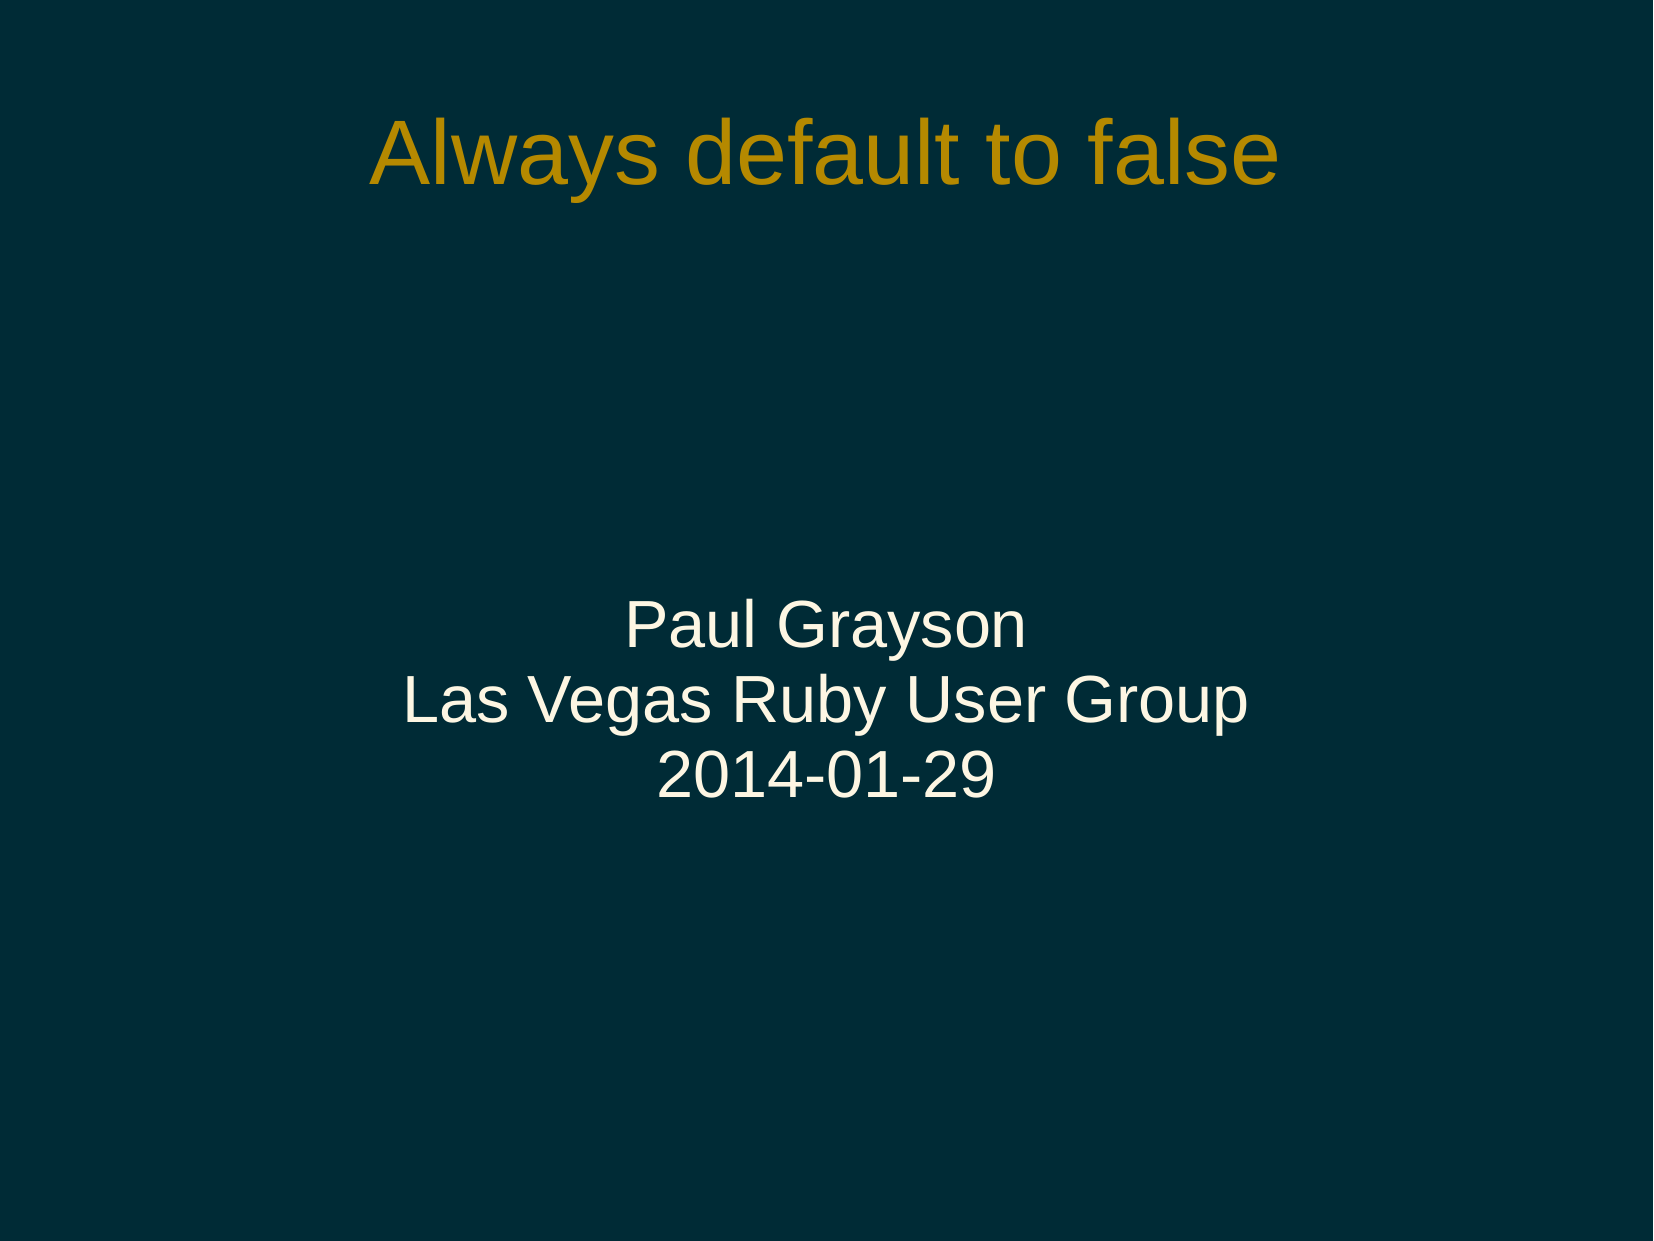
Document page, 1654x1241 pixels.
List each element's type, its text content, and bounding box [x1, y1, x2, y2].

subtitle Paul Grayson Las Vegas Ruby User Group 2014-01-29 [82, 290, 1571, 1109]
title Always default to false [82, 49, 1571, 257]
